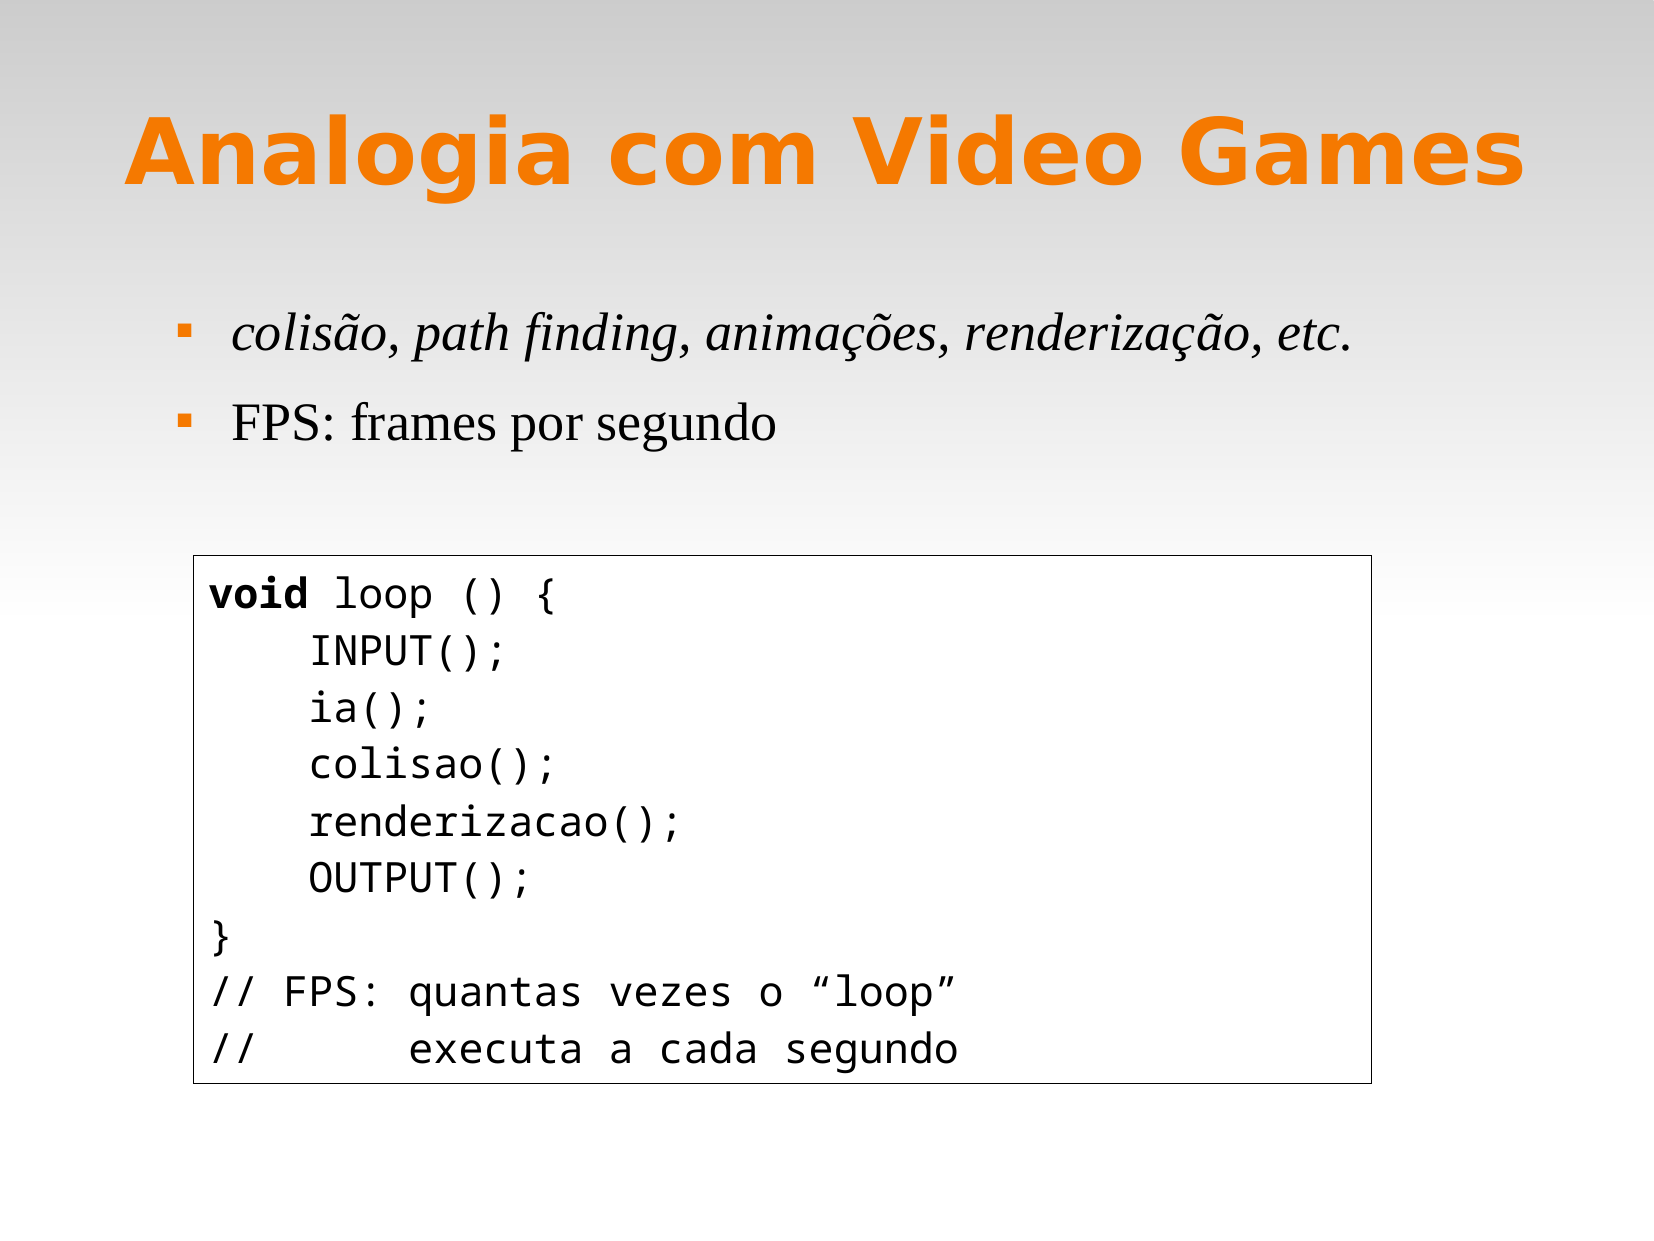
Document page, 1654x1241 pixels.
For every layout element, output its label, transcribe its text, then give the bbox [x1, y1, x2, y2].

title Analogia com Video Games [82, 49, 1571, 257]
list colisão, path finding, animações, renderização, etc. FPS: frames por segundo [89, 302, 1576, 1121]
text_box void loop () { INPUT(); ia(); colisao(); renderizacao(); OUTPUT(); } // FPS: quantas vezes o “loop” // executa a cada segundo [193, 555, 1372, 1009]
